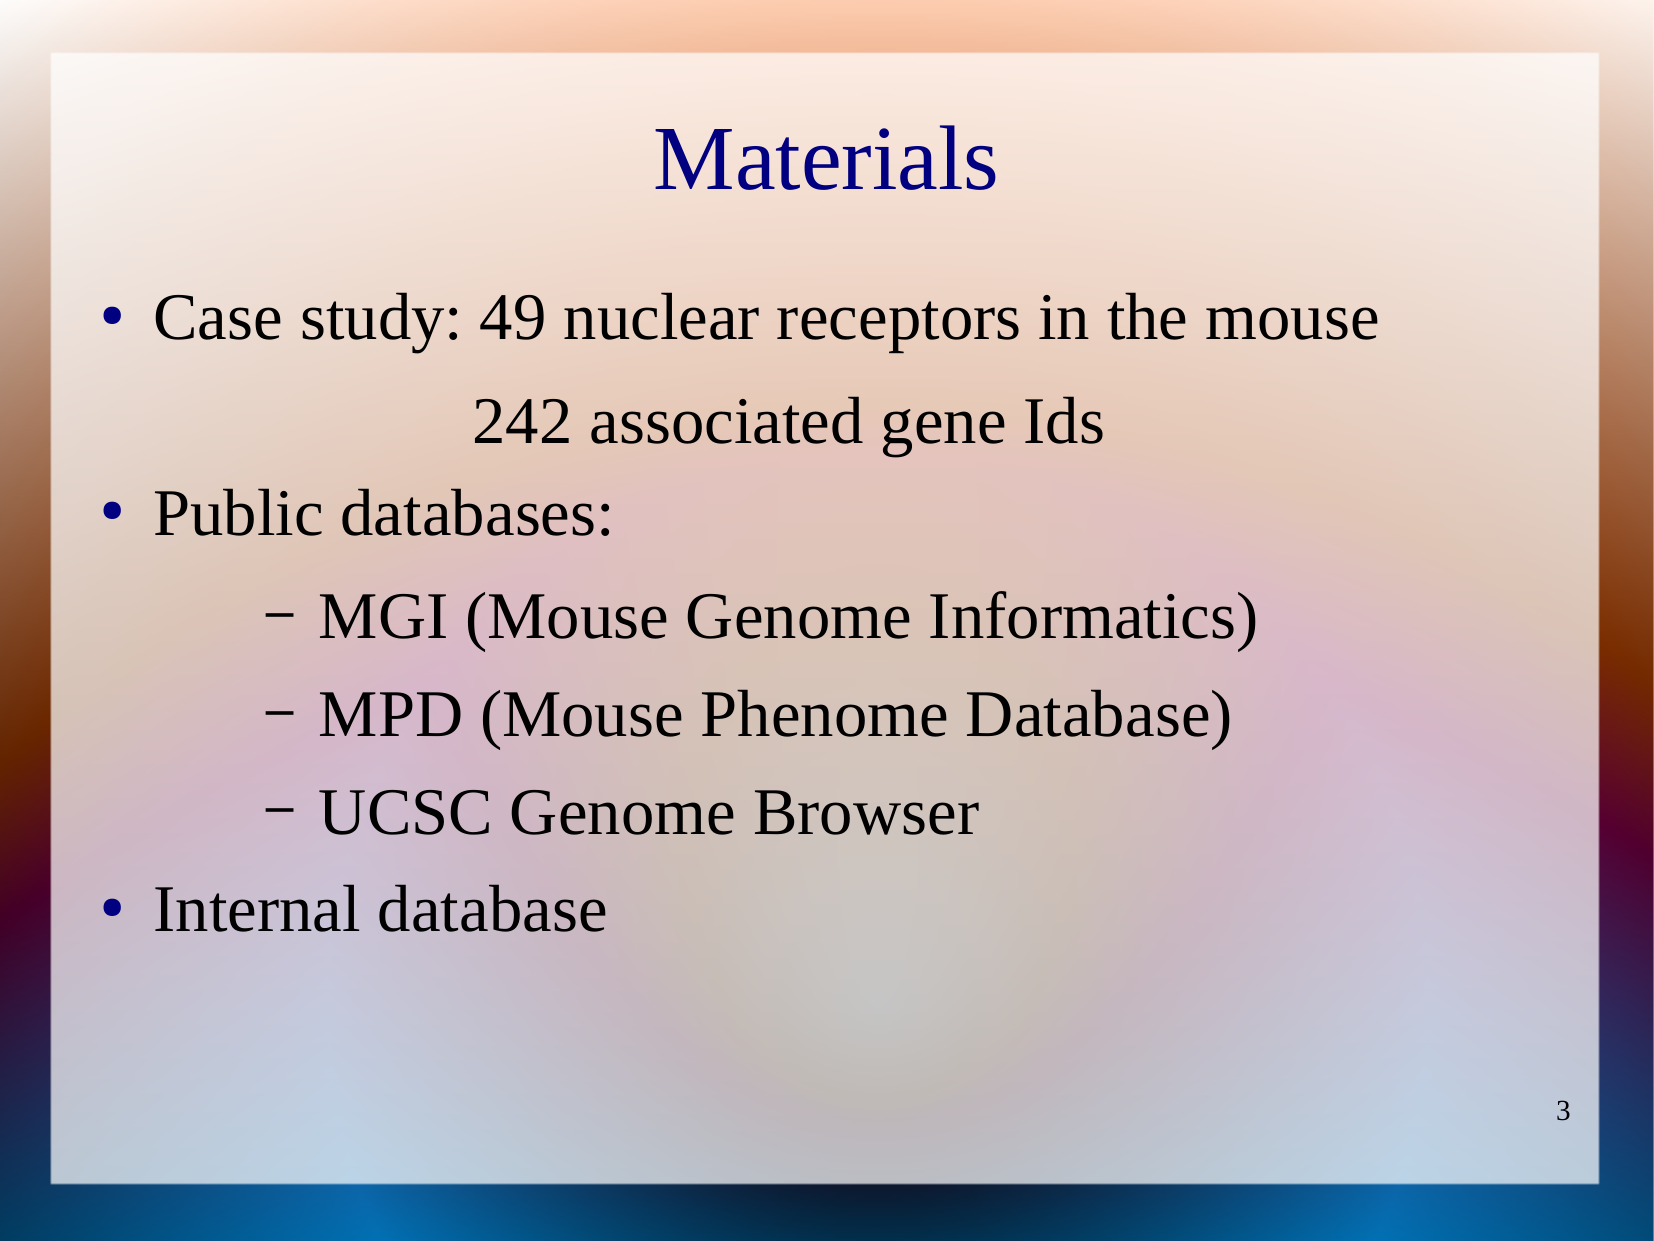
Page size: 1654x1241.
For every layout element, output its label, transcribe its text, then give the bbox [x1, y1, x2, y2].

title Materials [82, 55, 1571, 263]
picture [0, 0, 1654, 1241]
list Case study: 49 nuclear receptors in the mouse 242 associated gene Ids Public databases: MGI (Mouse Genome Informatics) MPD (Mouse Phenome Database) UCSC Genome Browser Internal database [82, 280, 1571, 1141]
